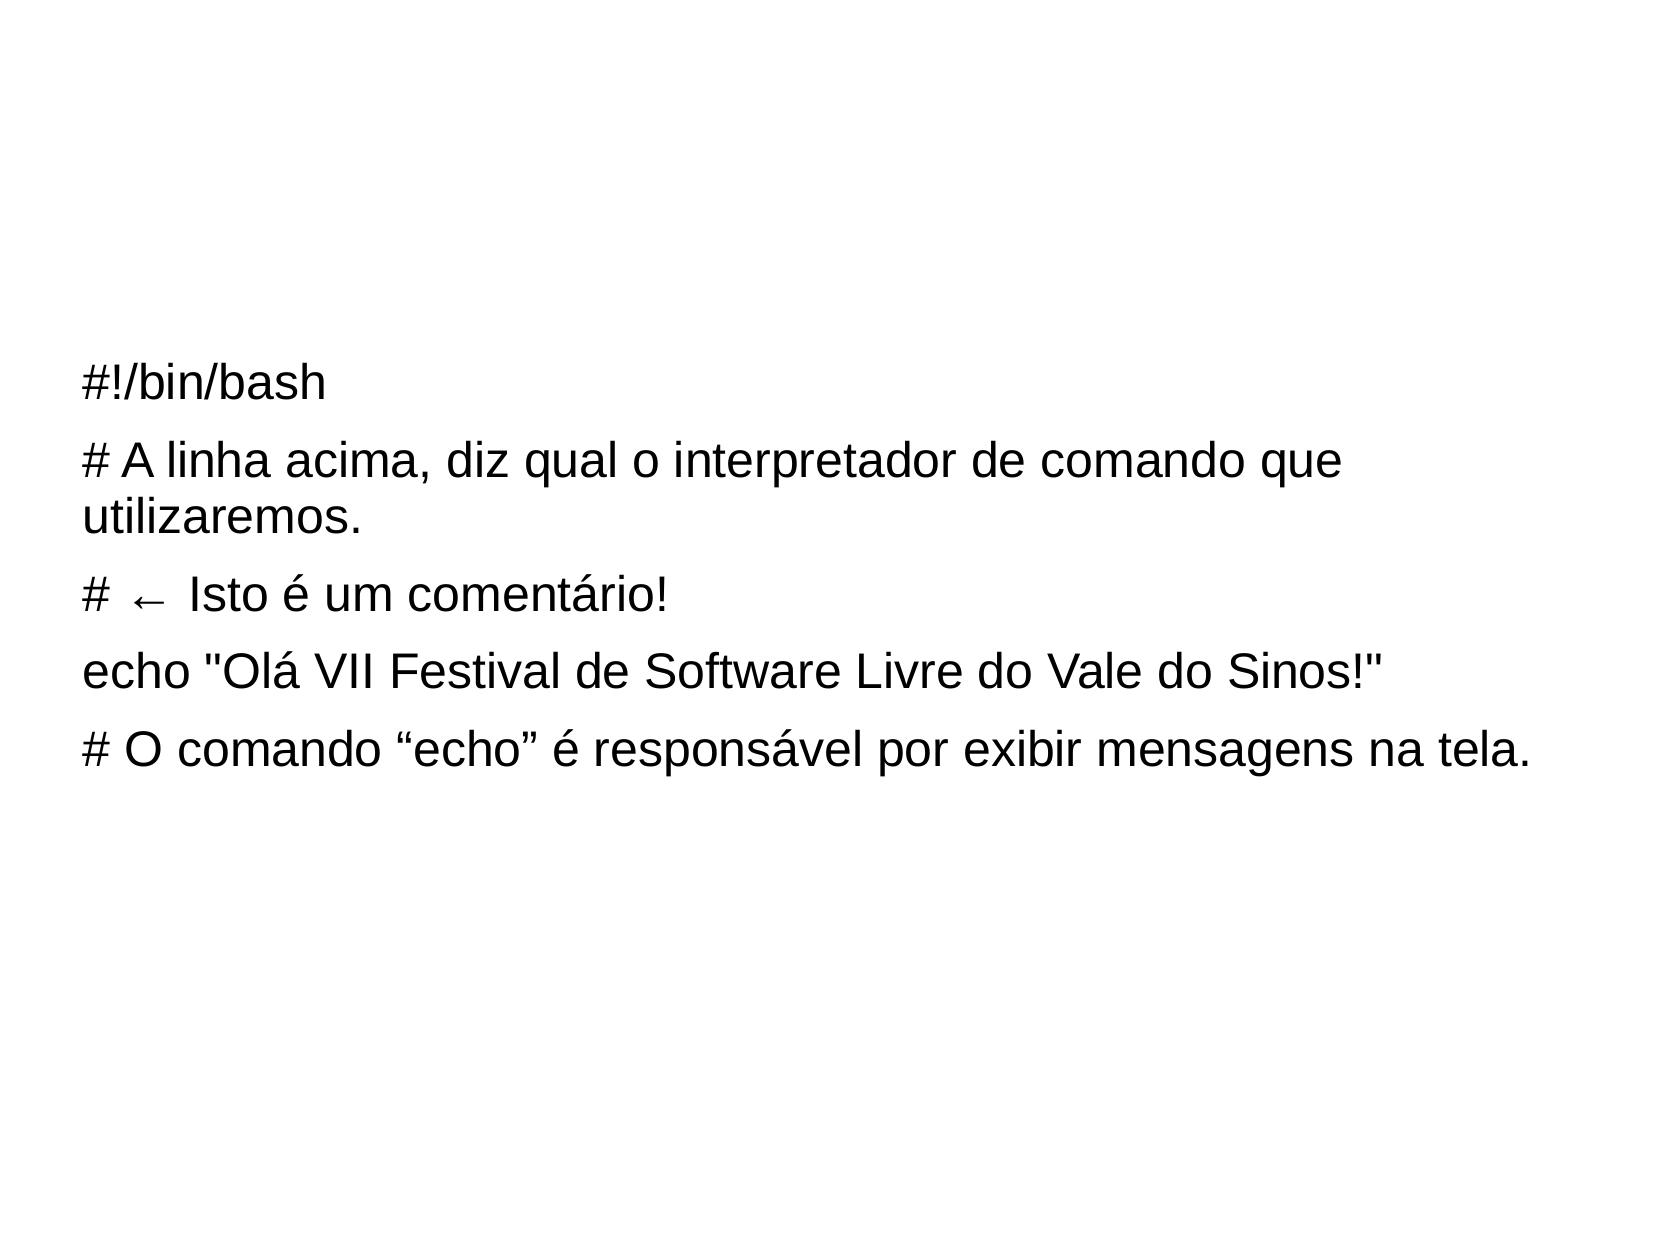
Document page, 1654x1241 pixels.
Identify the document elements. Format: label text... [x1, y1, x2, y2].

list #!/bin/bash # A linha acima, diz qual o interpretador de comando que utilizaremos. # ← Isto é um comentário! echo "Olá VII Festival de Software Livre do Vale do Sinos!" # O comando “echo” é responsável por exibir mensagens na tela. [82, 354, 1571, 815]
